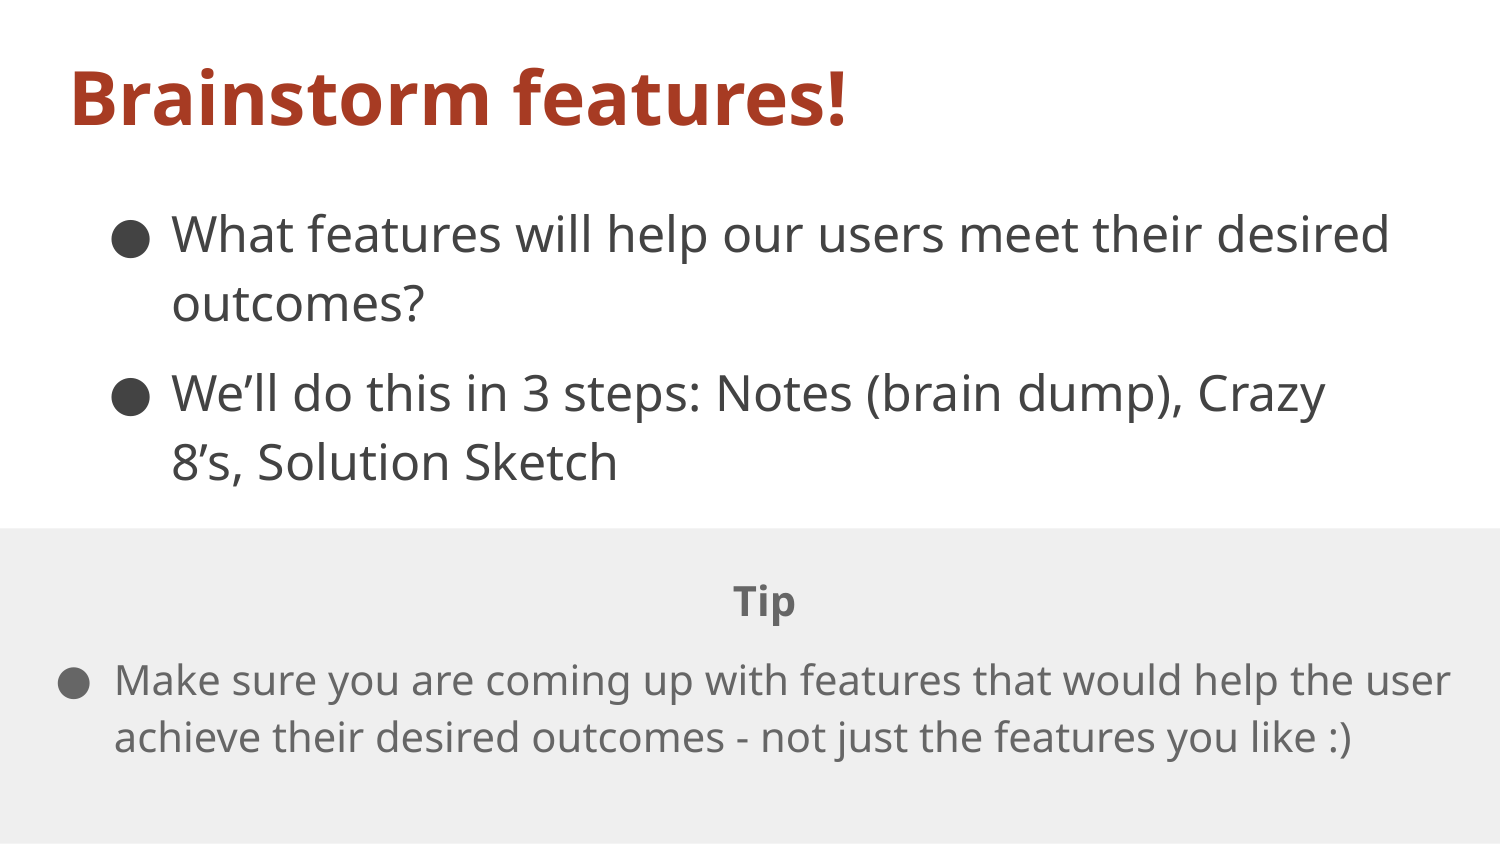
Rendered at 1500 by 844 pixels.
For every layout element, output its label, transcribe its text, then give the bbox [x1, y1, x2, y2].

text_box Tip Make sure you are coming up with features that would help the user achieve their desired outcomes - not just the features you like :) [0, 528, 1500, 844]
text_box Brainstorm features! [53, 39, 1391, 152]
text_box What features will help our users meet their desired outcomes? We’ll do this in 3 steps: Notes (brain dump), Crazy 8’s, Solution Sketch [81, 178, 1419, 528]
